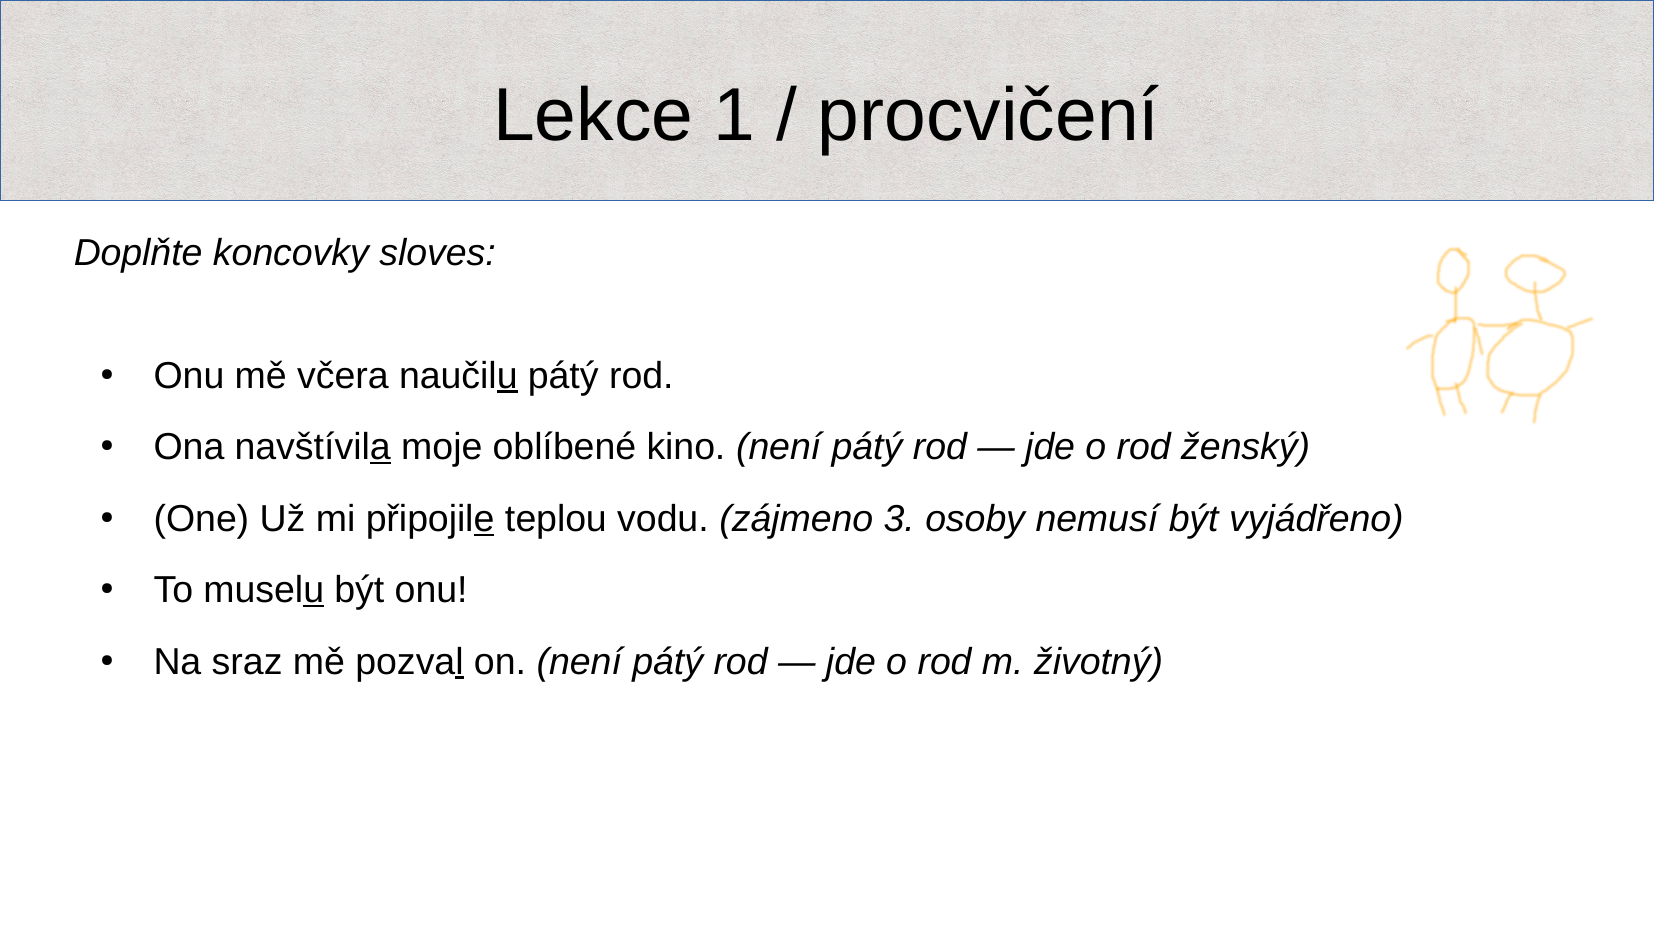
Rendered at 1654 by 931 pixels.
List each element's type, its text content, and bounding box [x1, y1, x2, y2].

text_box Doplňte koncovky sloves: [59, 224, 1630, 282]
title Lekce 1 / procvičení [82, 37, 1571, 193]
picture [1405, 246, 1595, 426]
picture [1, 1, 1653, 200]
list Onu mě včera naučilu pátý rod. Ona navštívila moje oblíbené kino. (není pátý rod — jde o rod ženský) (One) Už mi připojile teplou vodu. (zájmeno 3. osoby nemusí být vyjádřeno) To muselu být onu! Na sraz mě pozval on. (není pátý rod — jde o rod m. životný) [82, 354, 1571, 886]
